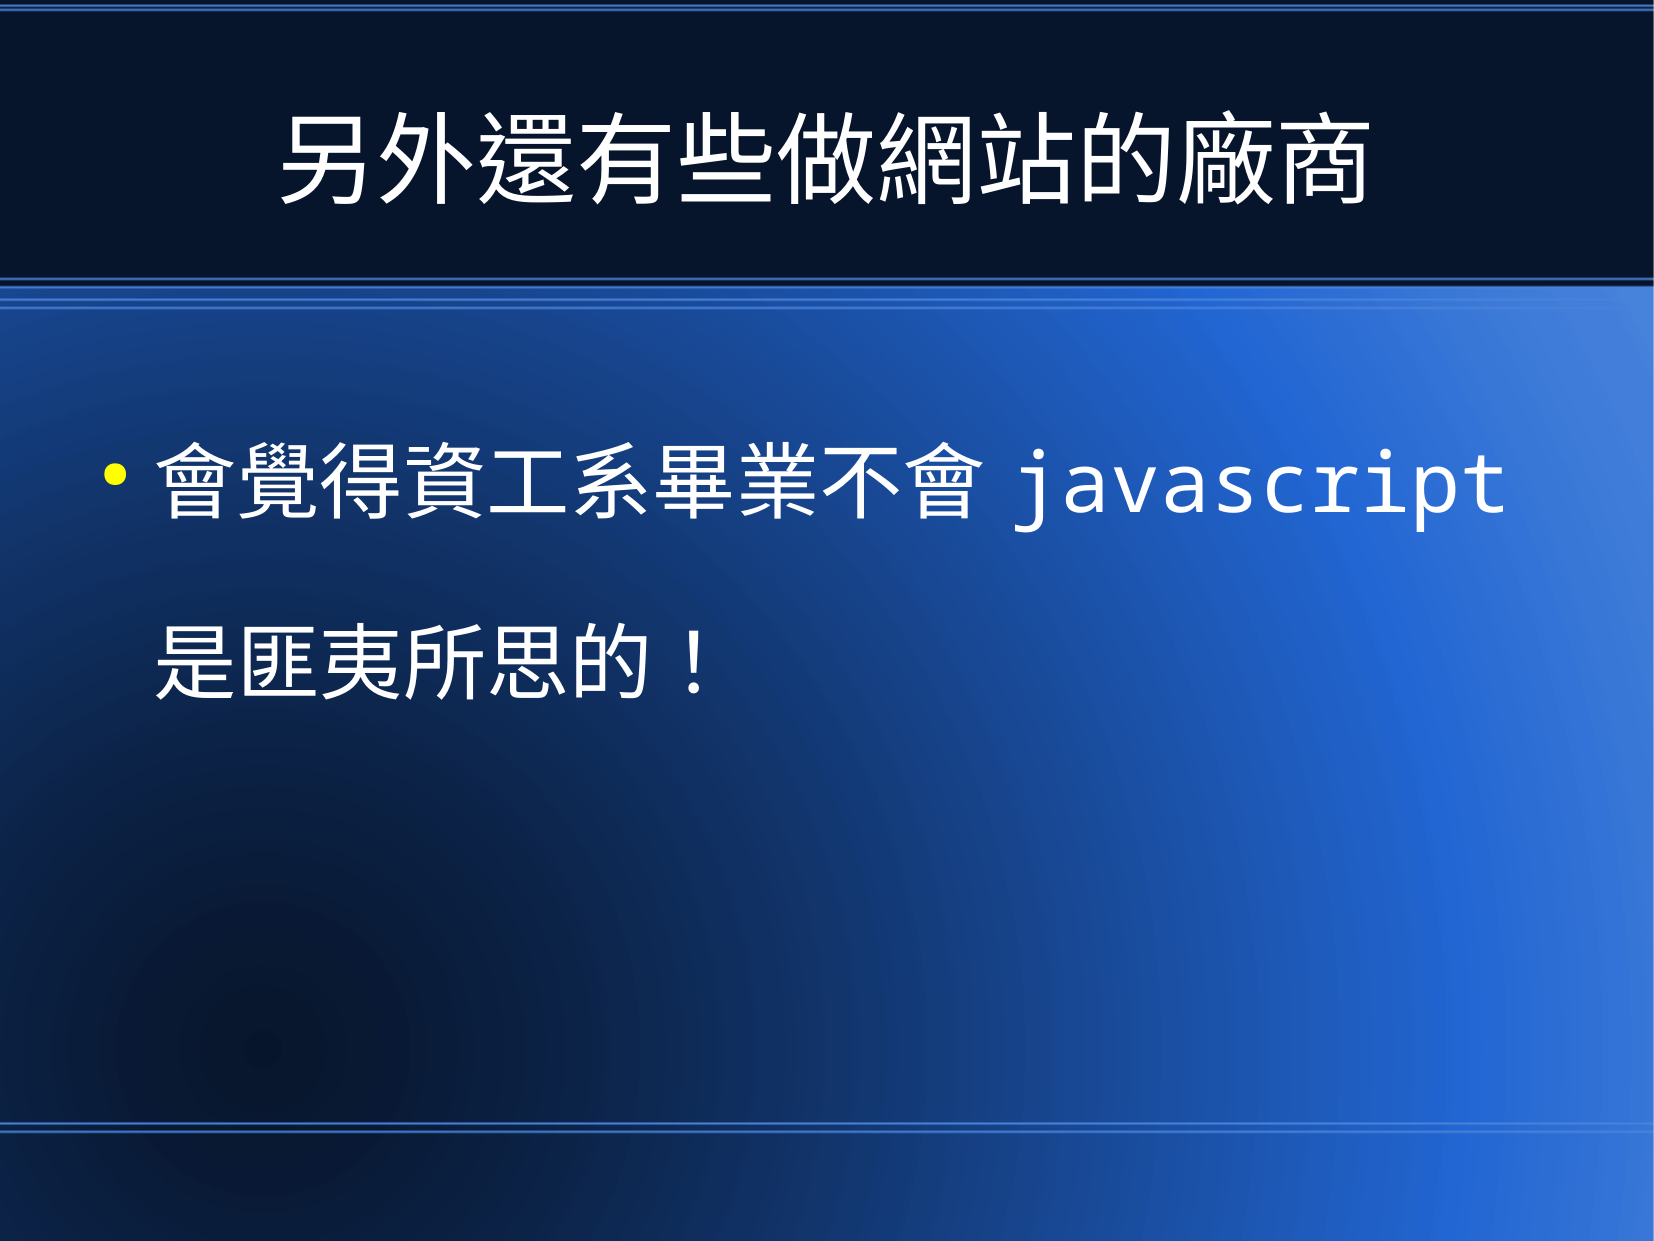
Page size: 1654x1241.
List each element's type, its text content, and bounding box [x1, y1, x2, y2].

list 會覺得資工系畢業不會javascript 是匪夷所思的！ [82, 355, 1571, 1241]
title 另外還有些做網站的廠商 [82, 49, 1571, 257]
picture [0, 0, 1654, 1241]
